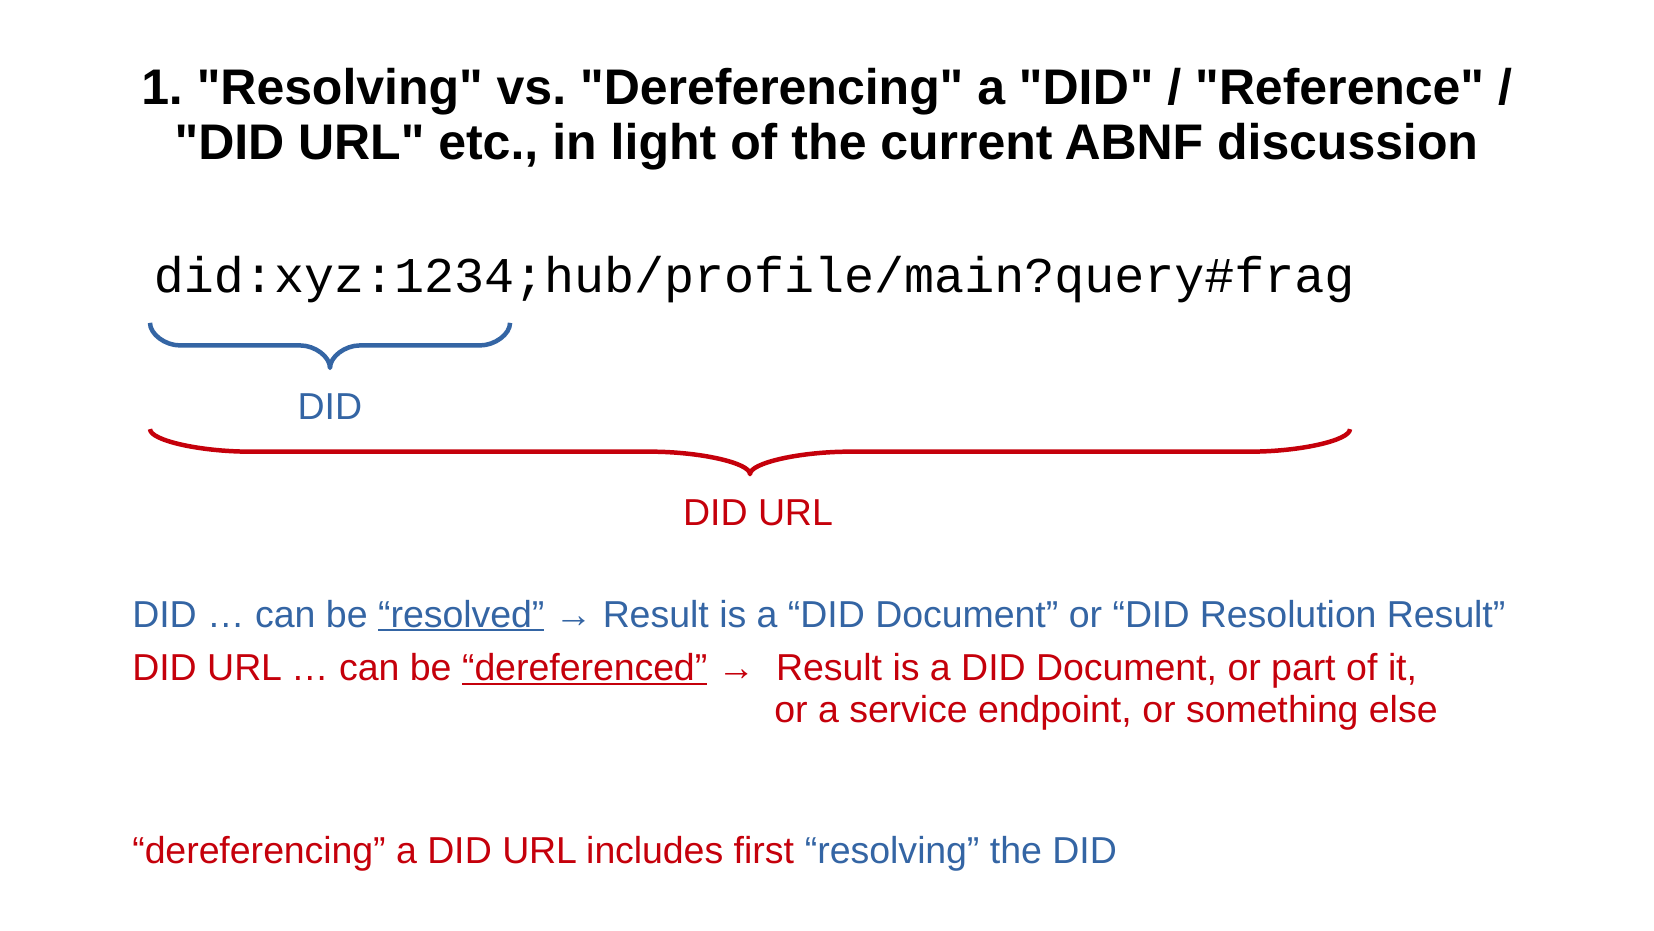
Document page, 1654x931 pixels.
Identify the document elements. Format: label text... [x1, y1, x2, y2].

text_box did:xyz:1234;hub/profile/main?query#frag [139, 243, 1654, 372]
text_box DID … can be “resolved” → Result is a “DID Document” or “DID Resolution Result” [117, 585, 1521, 643]
text_box “dereferencing” a DID URL includes first “resolving” the DID [117, 822, 1416, 921]
text_box DID URL [668, 484, 1127, 542]
title 1. "Resolving" vs. "Dereferencing" a "DID" / "Reference" / "DID URL" etc., in light of the current ABNF discussion [82, 37, 1571, 193]
text_box DID [282, 377, 378, 435]
text_box DID URL … can be “dereferenced” → Result is a DID Document, or part of it, or a service endpoint, or something else [117, 638, 1561, 822]
